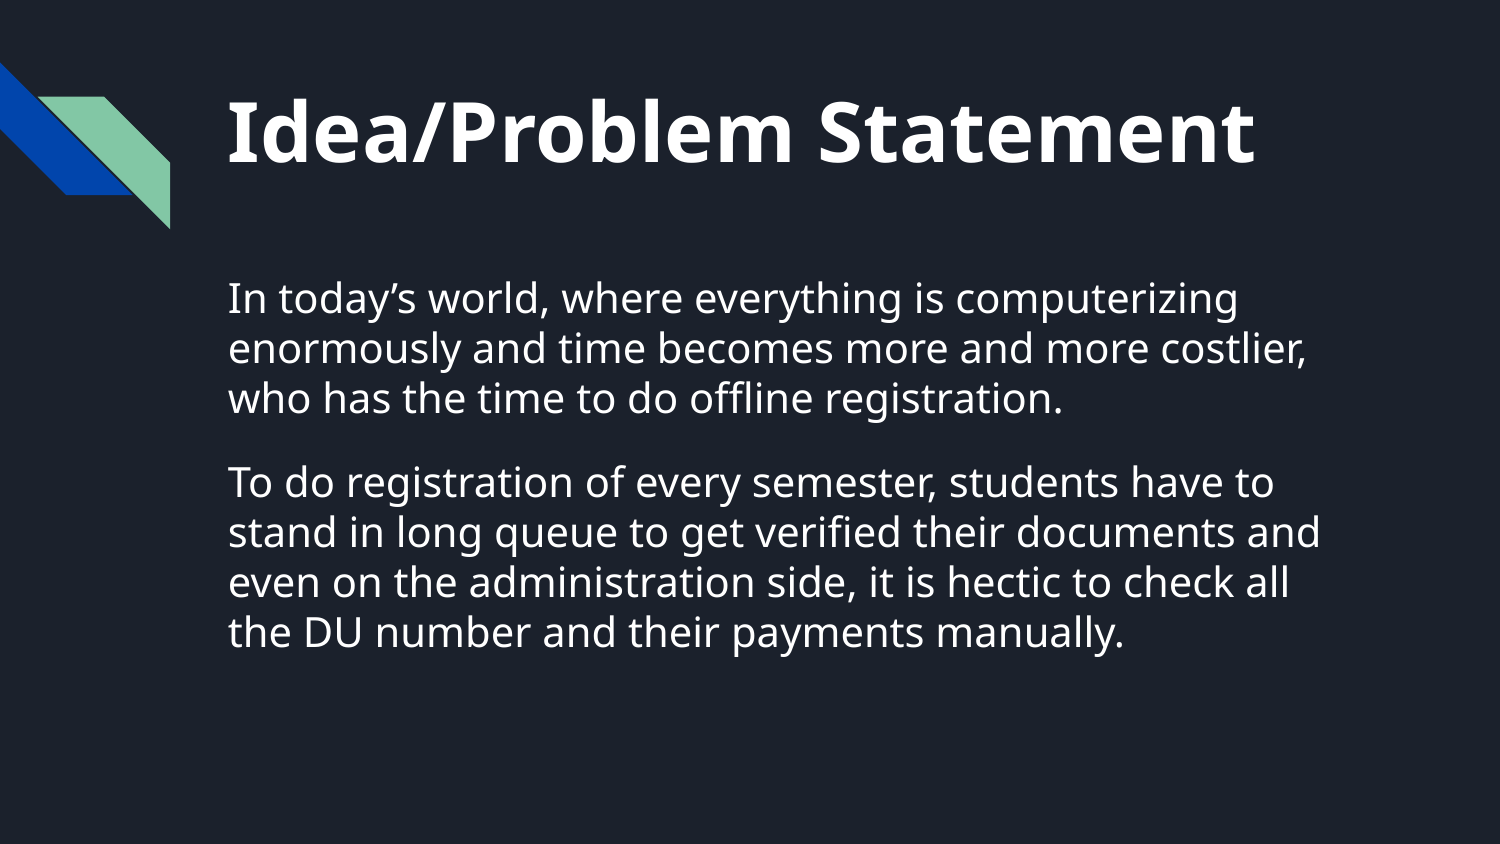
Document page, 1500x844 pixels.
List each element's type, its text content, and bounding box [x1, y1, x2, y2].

list In today’s world, where everything is computerizing enormously and time becomes more and more costlier, who has the time to do offline registration. To do registration of every semester, students have to stand in long queue to get verified their documents and even on the administration side, it is hectic to check all the DU number and their payments manually. [212, 257, 1368, 735]
title Idea/Problem Statement [212, 64, 1368, 215]
